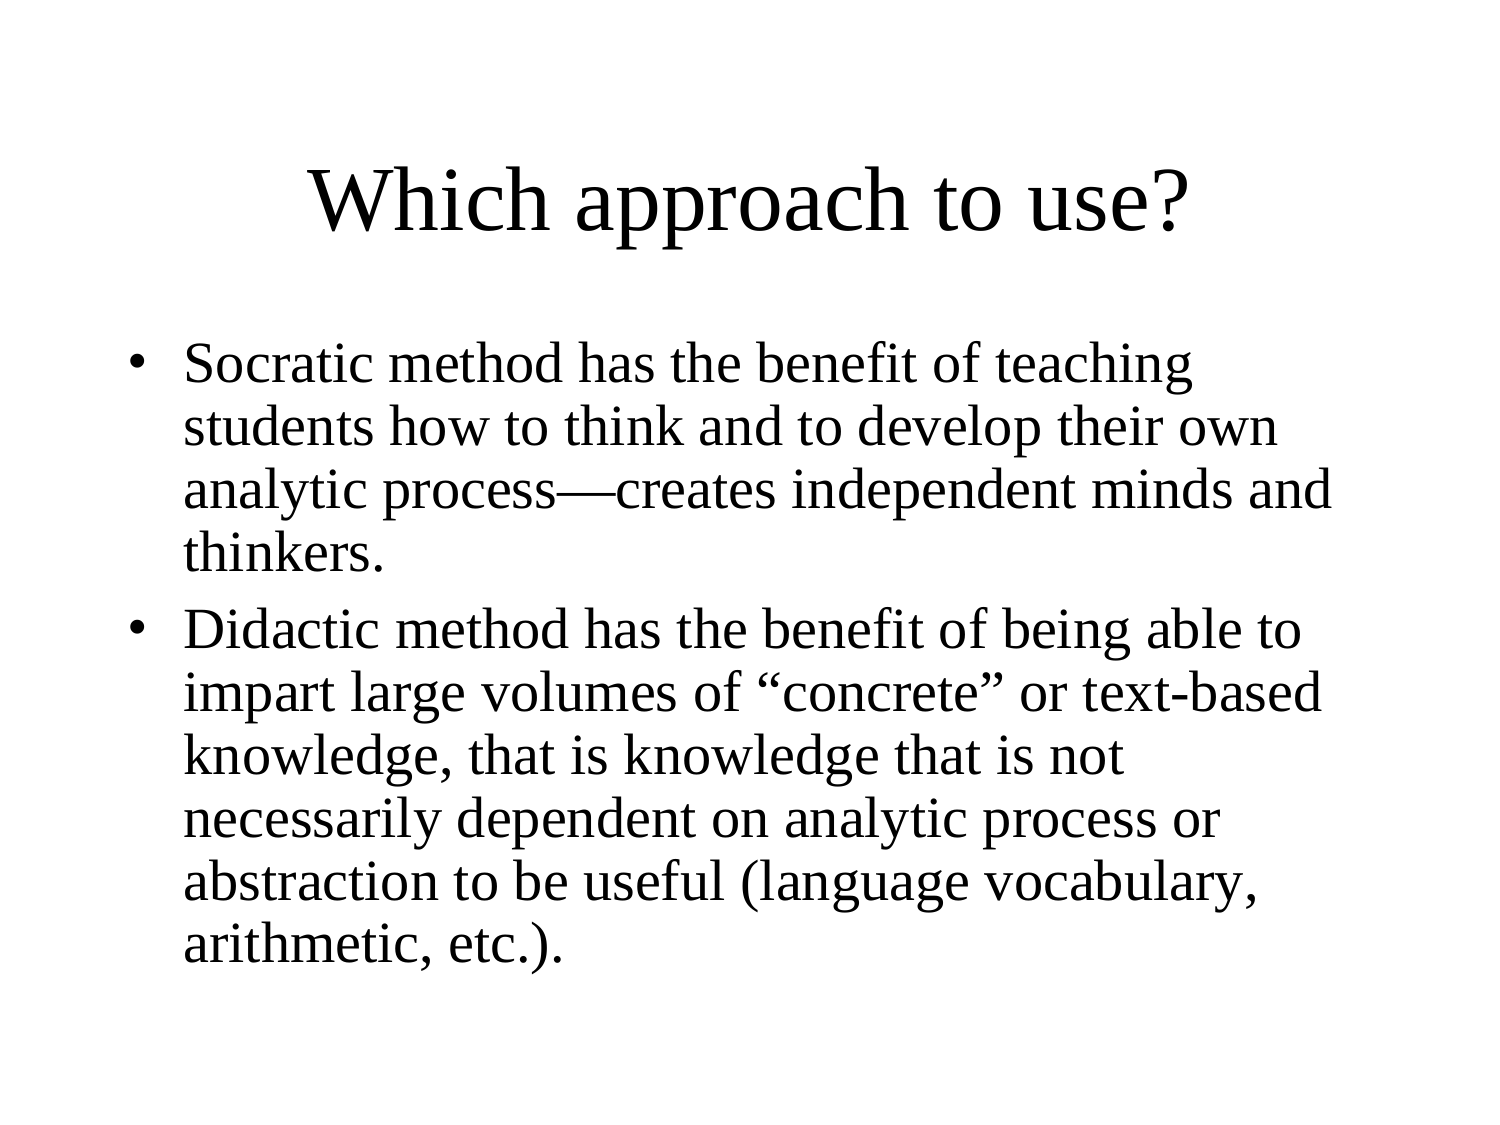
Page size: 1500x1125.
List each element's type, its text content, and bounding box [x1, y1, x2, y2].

title Which approach to use? [112, 99, 1388, 288]
list Socratic method has the benefit of teaching students how to think and to develop their own analytic process—creates independent minds and thinkers. Didactic method has the benefit of being able to impart large volumes of “concrete” or text-based knowledge, that is knowledge that is not necessarily dependent on analytic process or abstraction to be useful (language vocabulary, arithmetic, etc.). [112, 324, 1388, 1000]
